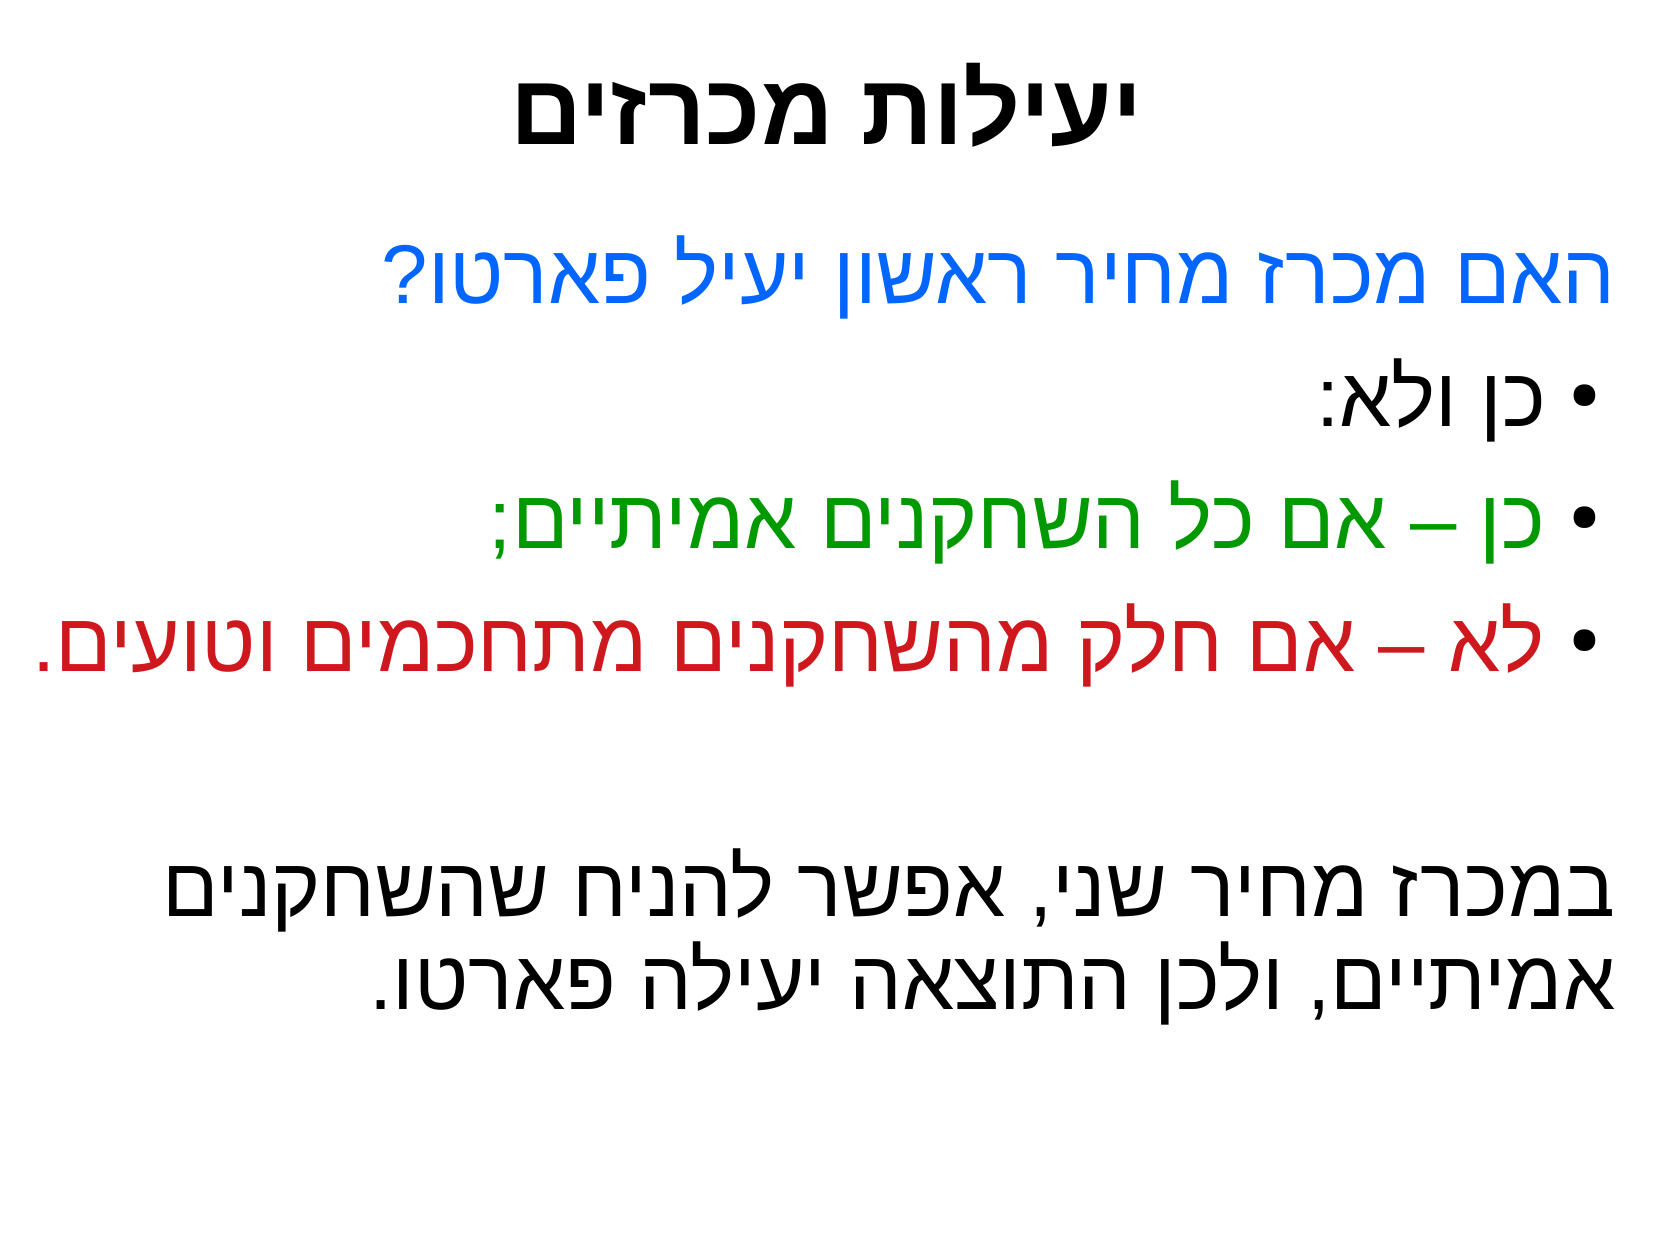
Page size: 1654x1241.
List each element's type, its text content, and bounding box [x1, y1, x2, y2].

list האם מכרז מחיר ראשון יעיל פארטו? כן ולא: כן – אם כל השחקנים אמיתיים; לא – אם חלק מהשחקנים מתחכמים וטועים. במכרז מחיר שני, אפשר להניח שהשחקנים אמיתיים, ולכן התוצאה יעילה פארטו. [27, 229, 1618, 1241]
title יעילות מכרזים [0, 0, 1654, 229]
